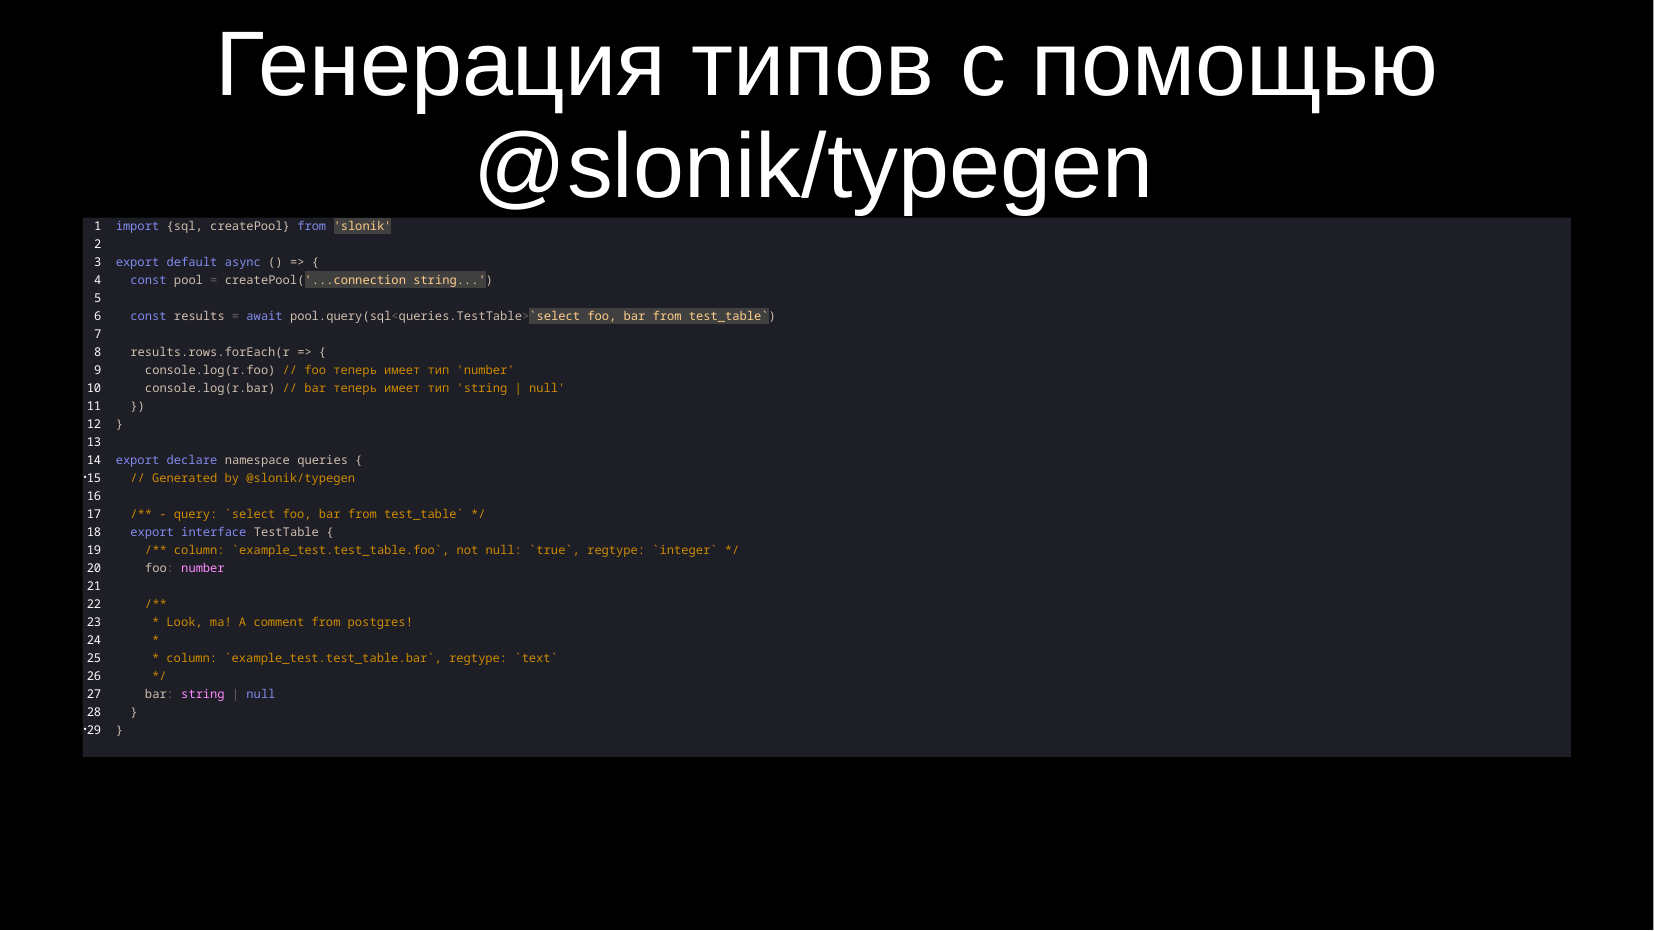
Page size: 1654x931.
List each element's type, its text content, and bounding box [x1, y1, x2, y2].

title Генерация типов с помощью @slonik/typegen [82, 12, 1571, 217]
list 1 import {sql, createPool} from 'slonik' 2 3 export default async () => { 4 const pool = createPool('...connection string...') 5 6 const results = await pool.query(sql<queries.TestTable>`select foo, bar from test_table`) 7 8 results.rows.forEach(r => { 9 console.log(r.foo) // foo теперь имеет тип 'number' 10 console.log(r.bar) // bar теперь имеет тип 'string | null' 11 }) 12 } 13 14 export declare namespace queries { 15 // Generated by @slonik/typegen 16 17 /** - query: `select foo, bar from test_table` */ 18 export interface TestTable { 19 /** column: `example_test.test_table.foo`, not null: `true`, regtype: `integer` */ 20 foo: number 21 22 /** 23 * Look, ma! A comment from postgres! 24 * 25 * column: `example_test.test_table.bar`, regtype: `text` 26 */ 27 bar: string | null 28 } 29 } [82, 217, 1571, 758]
